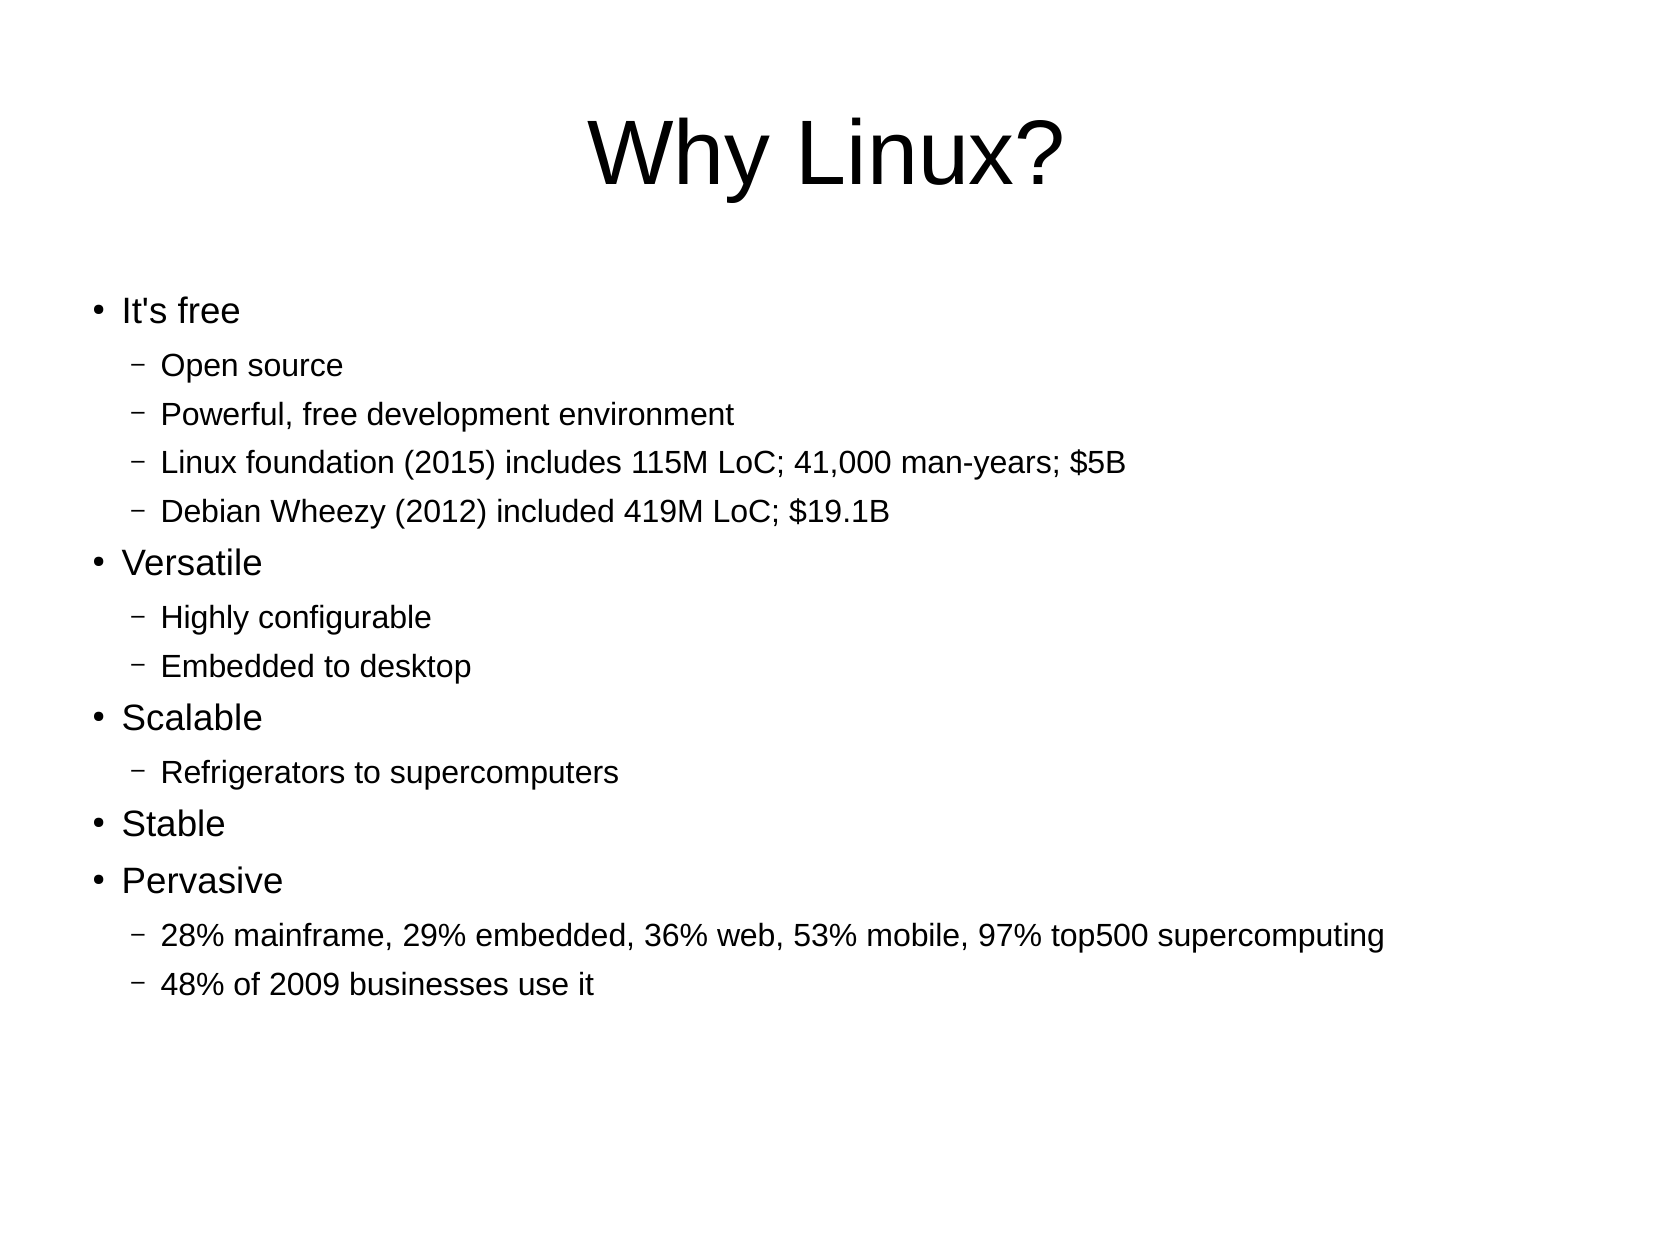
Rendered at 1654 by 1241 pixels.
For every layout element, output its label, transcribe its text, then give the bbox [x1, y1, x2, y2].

title Why Linux? [82, 49, 1571, 257]
list It's free Open source Powerful, free development environment Linux foundation (2015) includes 115M LoC; 41,000 man-years; $5B Debian Wheezy (2012) included 419M LoC; $19.1B Versatile Highly configurable Embedded to desktop Scalable Refrigerators to supercomputers Stable Pervasive 28% mainframe, 29% embedded, 36% web, 53% mobile, 97% top500 supercomputing 48% of 2009 businesses use it [82, 290, 1571, 1010]
